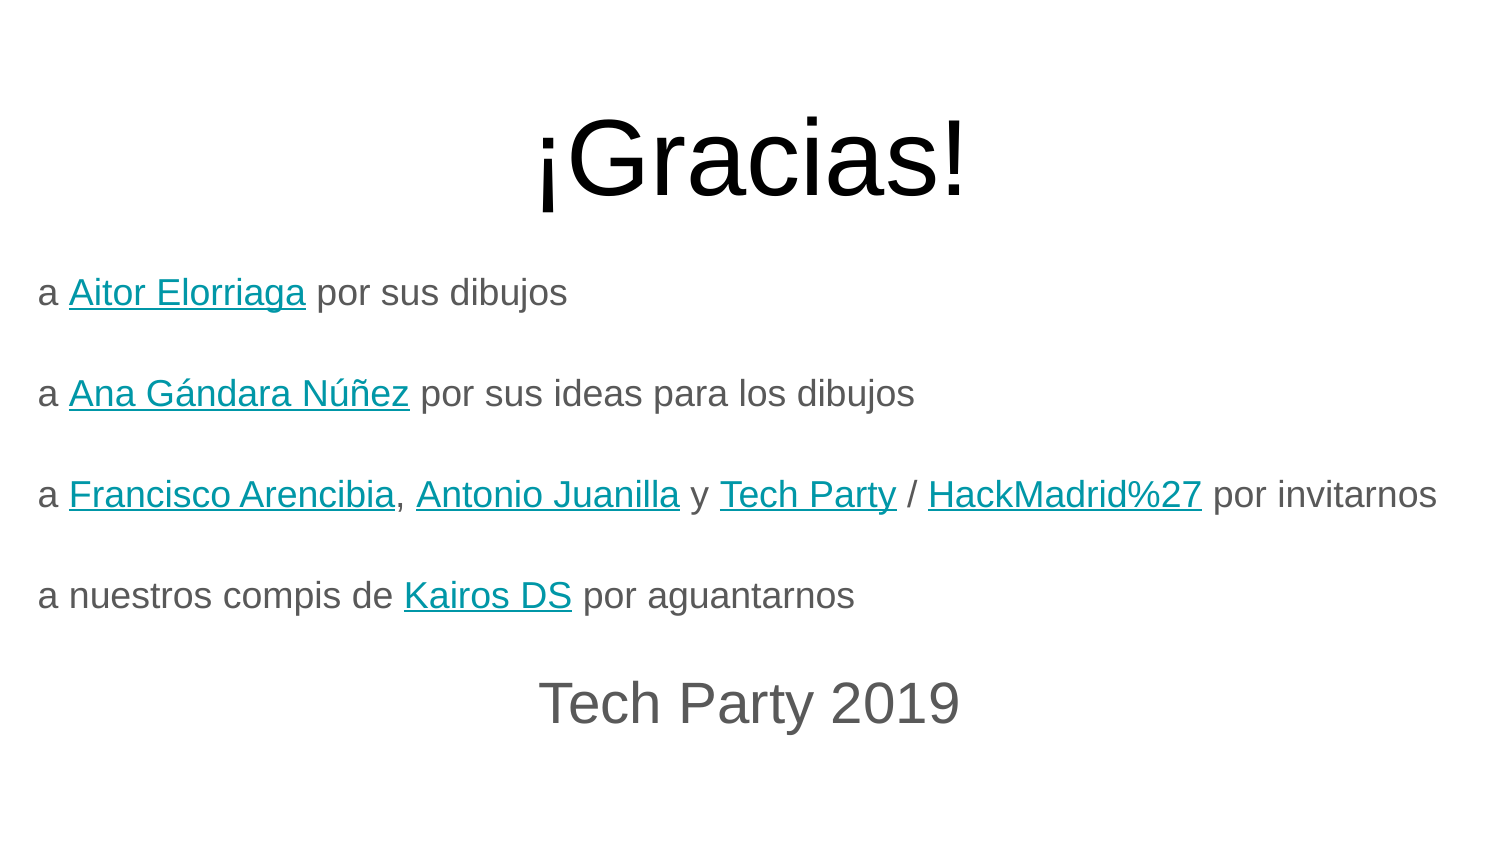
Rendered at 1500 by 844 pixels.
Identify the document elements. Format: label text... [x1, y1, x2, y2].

title ¡Gracias! [51, 72, 1449, 231]
subtitle Tech Party 2019 [51, 650, 1449, 781]
list a Aitor Elorriaga por sus dibujos a Ana Gándara Núñez por sus ideas para los dibujos a Francisco Arencibia, Antonio Juanilla y Tech Party / HackMadrid%27 por invitarnos a nuestros compis de Kairos DS por aguantarnos [22, 230, 1468, 651]
